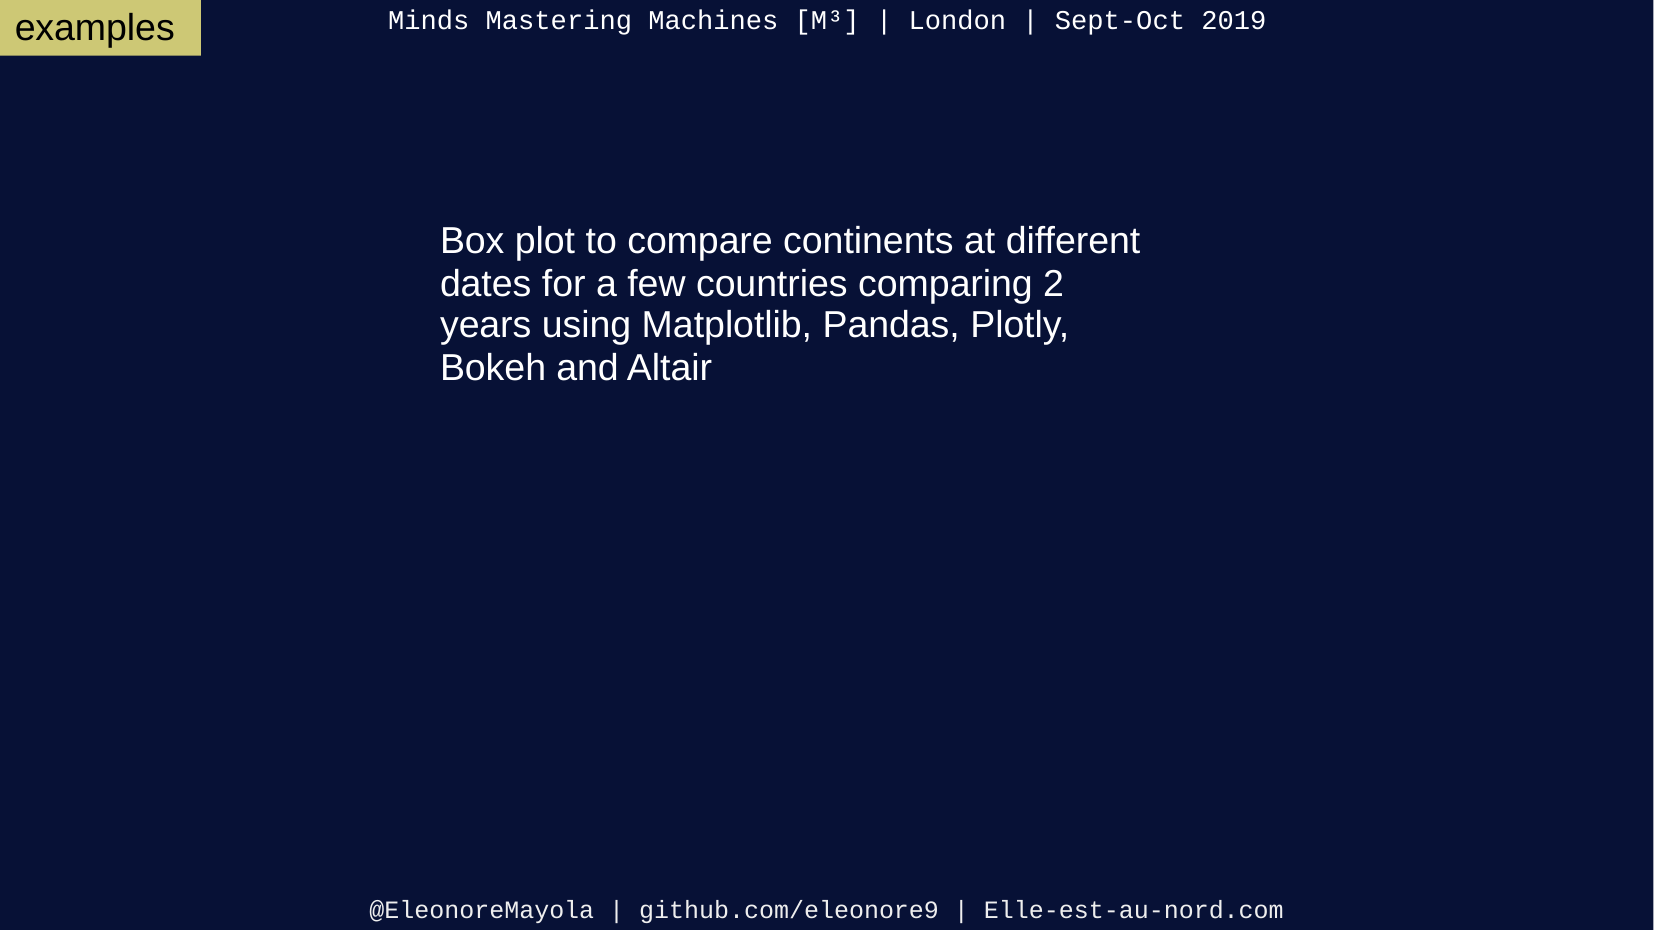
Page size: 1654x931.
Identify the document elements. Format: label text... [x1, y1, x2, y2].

text_box examples [0, 0, 201, 56]
text_box @EleonoreMayola | github.com/eleonore9 | Elle-est-au-nord.com [295, 862, 1359, 931]
text_box Minds Mastering Machines [M³] | London | Sept-Oct 2019 [265, 0, 1388, 60]
text_box Box plot to compare continents at different dates for a few countries comparing 2 years using Matplotlib, Pandas, Plotly, Bokeh and Altair [425, 212, 1170, 396]
